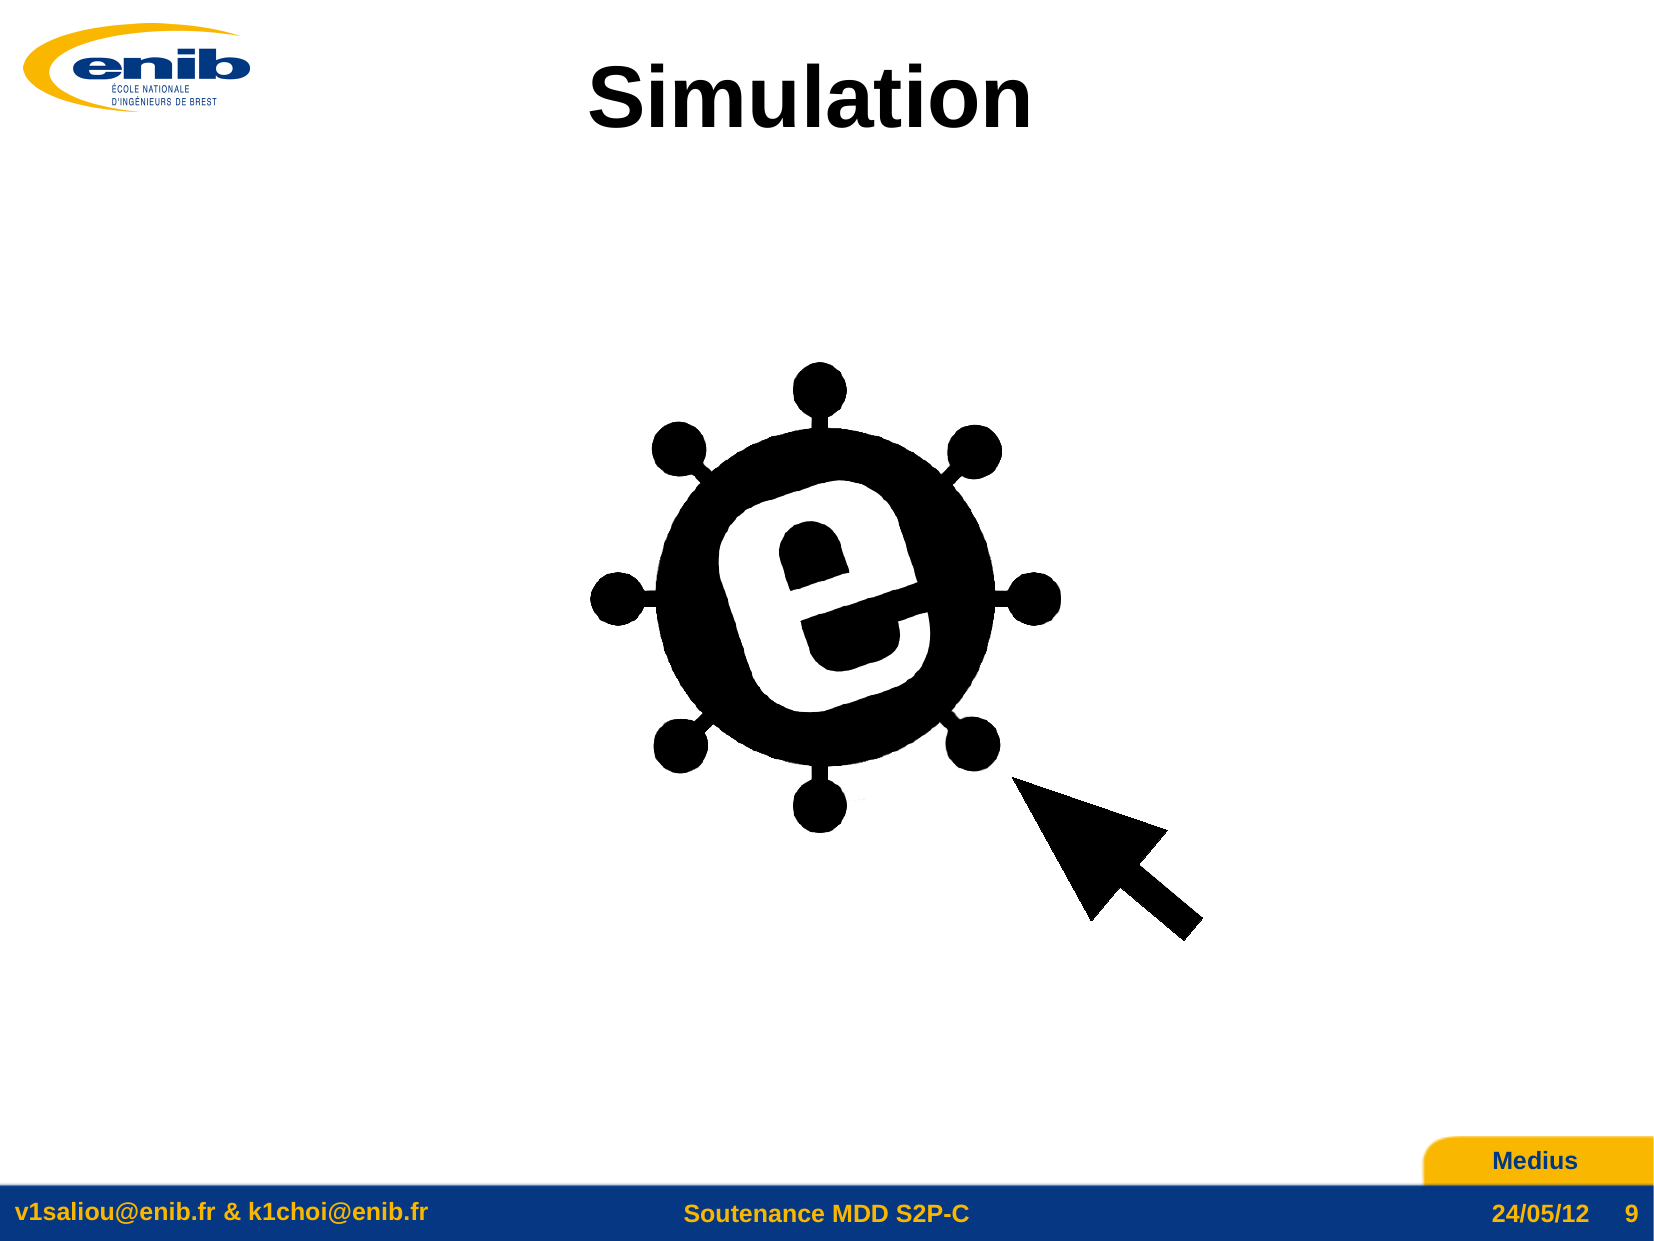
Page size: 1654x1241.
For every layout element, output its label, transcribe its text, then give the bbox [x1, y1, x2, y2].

picture [23, 23, 250, 112]
picture [0, 1136, 1654, 1241]
text_box [1012, 777, 1203, 941]
text_box Simulation [572, 41, 1050, 154]
picture [590, 362, 1061, 833]
